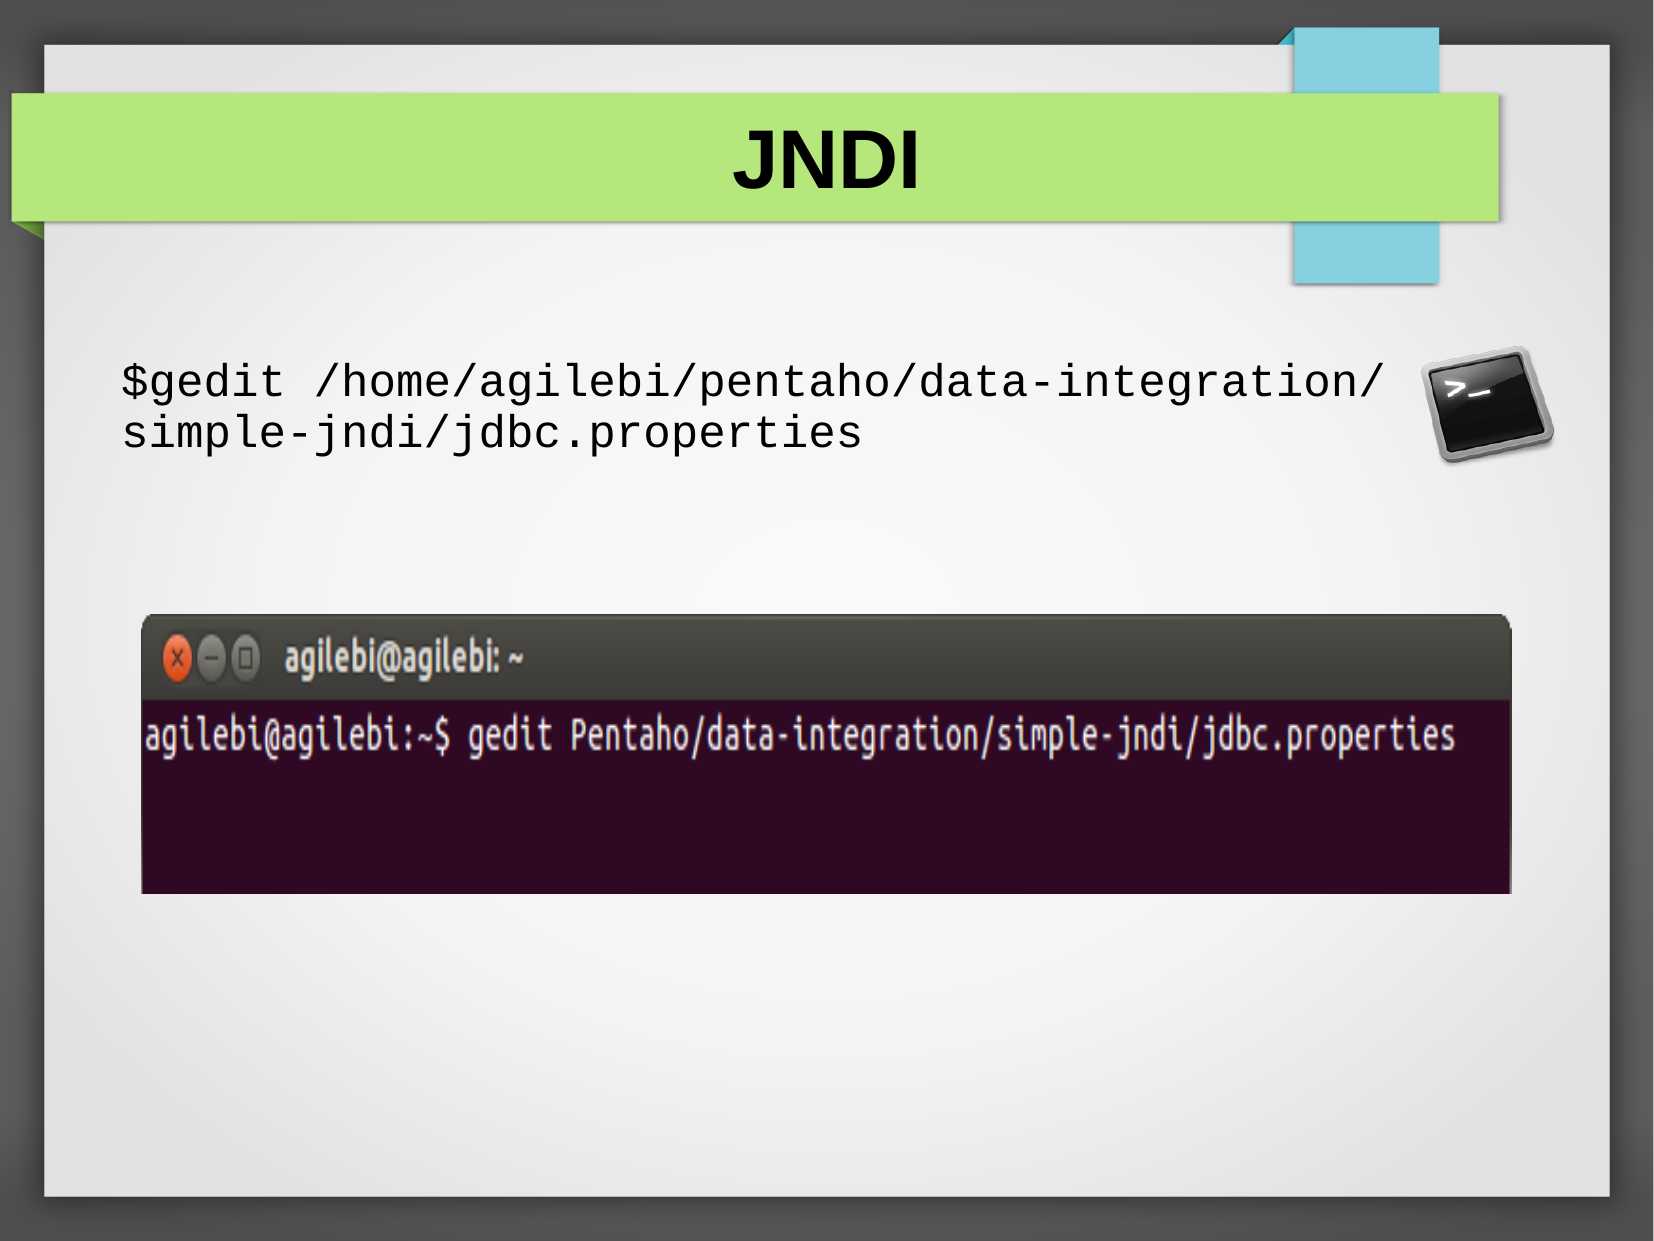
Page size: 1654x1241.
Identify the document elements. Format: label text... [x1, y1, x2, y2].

text_box $gedit /home/agilebi/pentaho/data-integration/ simple-jndi/jdbc.properties [106, 350, 1419, 470]
picture [0, 0, 1654, 1241]
title JNDI [70, 106, 1583, 213]
